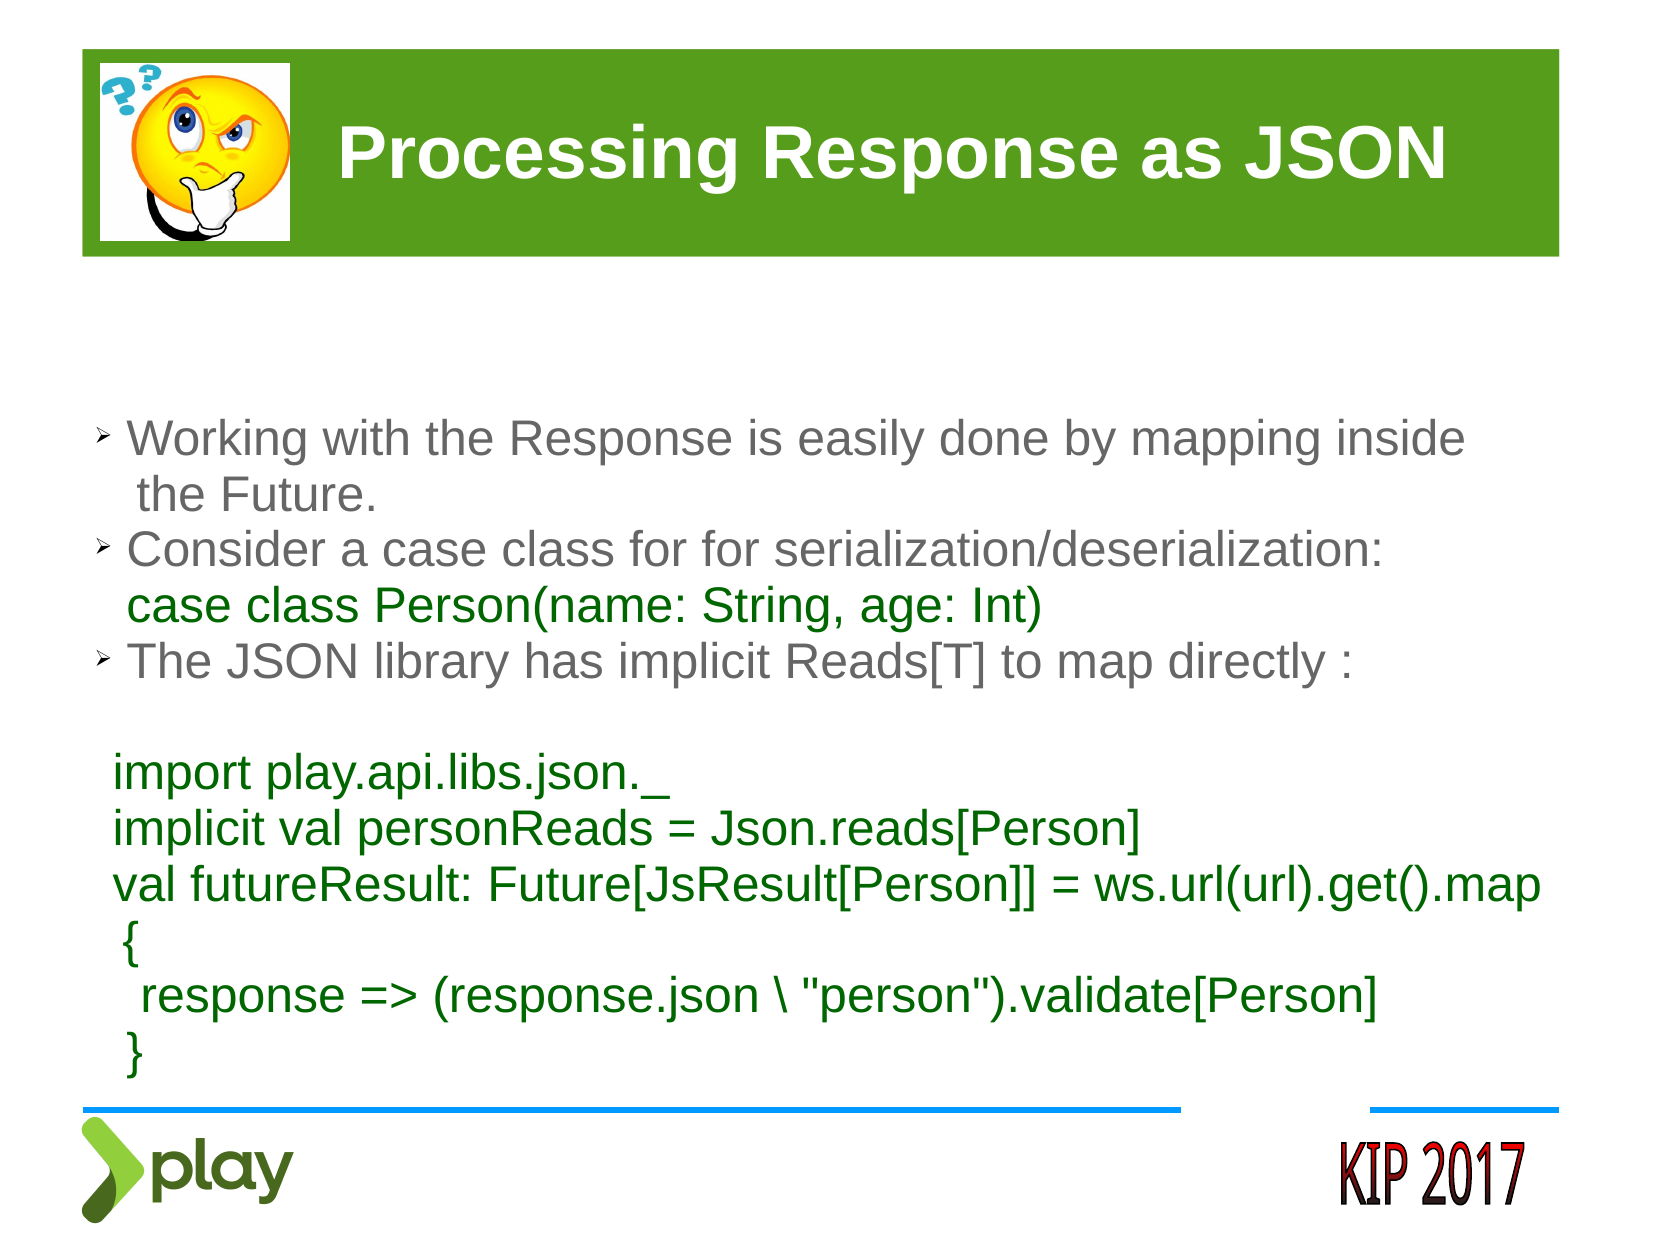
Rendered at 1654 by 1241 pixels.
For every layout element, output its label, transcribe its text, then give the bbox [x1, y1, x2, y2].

picture [100, 63, 290, 241]
title Processing Response as JSON [82, 49, 1560, 257]
subtitle Working with the Response is easily done by mapping inside the Future. Consider a case class for for serialization/deserialization: case class Person(name: String, age: Int) The JSON library has implicit Reads[T] to map directly : import play.api.libs.json._ implicit val personReads = Json.reads[Person] val futureResult: Future[JsResult[Person]] = ws.url(url).get().map { response => (response.json \ "person").validate[Person] } [94, 354, 1548, 1135]
picture [68, 1111, 302, 1229]
